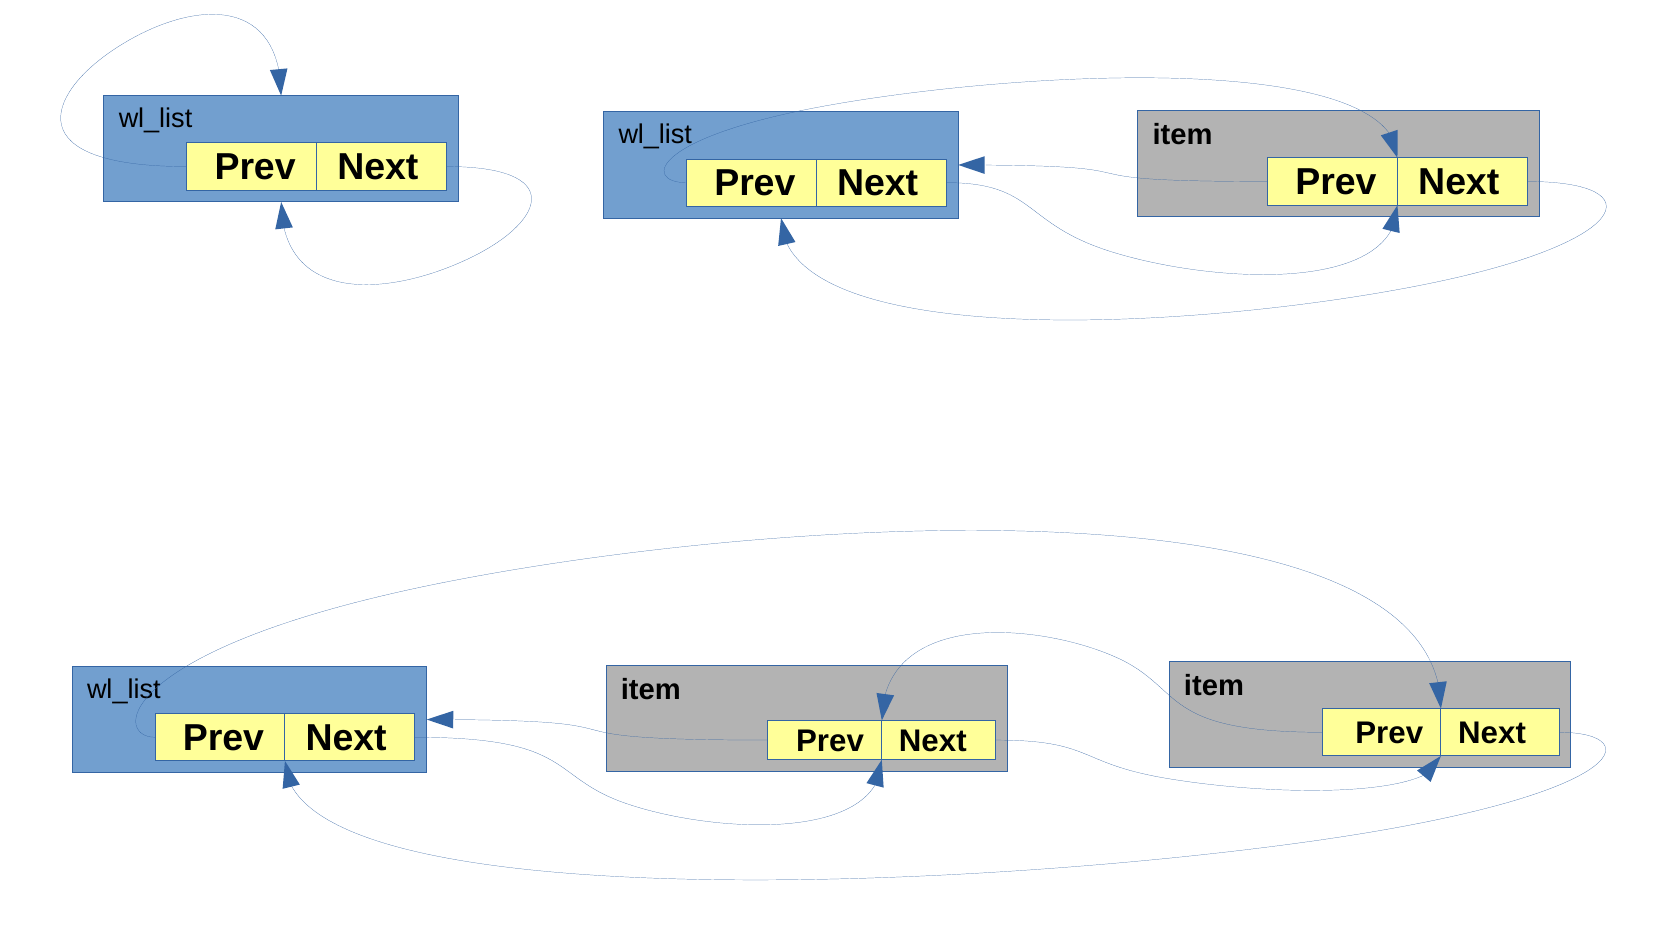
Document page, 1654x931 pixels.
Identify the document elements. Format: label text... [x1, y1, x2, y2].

text_box item [882, 741, 1008, 772]
text_box Prev Next [686, 159, 816, 207]
text_box Prev Next [767, 720, 881, 760]
text_box Prev Next [285, 713, 415, 761]
text_box item [1137, 179, 1396, 217]
text_box item [1431, 661, 1571, 732]
text_box item [606, 734, 880, 772]
text_box Prev Next [317, 142, 447, 191]
text_box item [883, 665, 1008, 740]
text_box wl_list [103, 95, 459, 166]
text_box wl_list [72, 666, 284, 773]
text_box item [1137, 110, 1396, 181]
text_box Prev Next [1398, 157, 1528, 206]
text_box wl_list [286, 738, 427, 773]
text_box wl_list [665, 111, 959, 182]
text_box item [1362, 110, 1540, 181]
text_box Prev Next [186, 142, 316, 191]
text_box wl_list [103, 158, 459, 202]
text_box Prev Next [1267, 157, 1397, 206]
text_box wl_list [603, 111, 959, 219]
text_box Prev Next [1441, 708, 1560, 756]
text_box Prev Next [882, 720, 996, 760]
text_box wl_list [136, 666, 427, 737]
text_box Prev Next [155, 713, 284, 761]
text_box item [1437, 733, 1571, 768]
text_box item [1169, 697, 1439, 768]
text_box Prev Next [1322, 708, 1440, 756]
text_box item [1169, 661, 1440, 732]
text_box item [606, 665, 900, 739]
text_box Prev Next [817, 159, 947, 207]
text_box item [1398, 182, 1540, 217]
